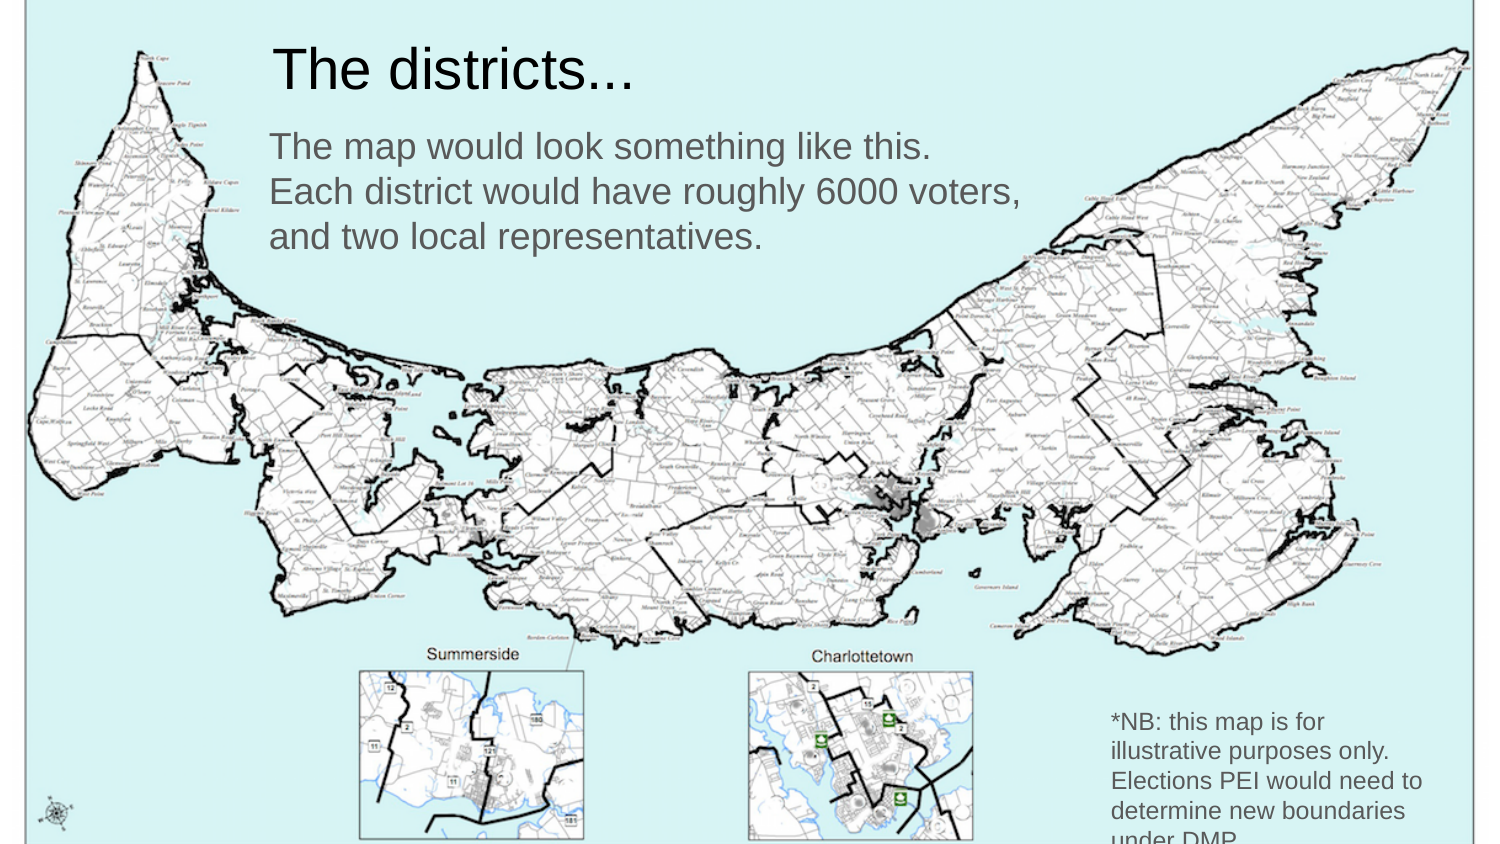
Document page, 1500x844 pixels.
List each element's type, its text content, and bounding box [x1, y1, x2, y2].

list *NB: this map is for illustrative purposes only. Elections PEI would need to determine new boundaries under DMP. [1095, 690, 1459, 833]
list The map would look something like this. Each district would have roughly 6000 voters, and two local representatives. [253, 107, 1098, 292]
picture [1128, 837, 1134, 844]
picture [1205, 833, 1214, 844]
picture [1185, 834, 1195, 844]
picture [1224, 834, 1233, 840]
picture [1195, 833, 1201, 844]
picture [12, 0, 1489, 844]
title The districts... [257, 15, 716, 107]
picture [1150, 833, 1183, 844]
picture [1218, 833, 1222, 844]
picture [1141, 837, 1148, 844]
